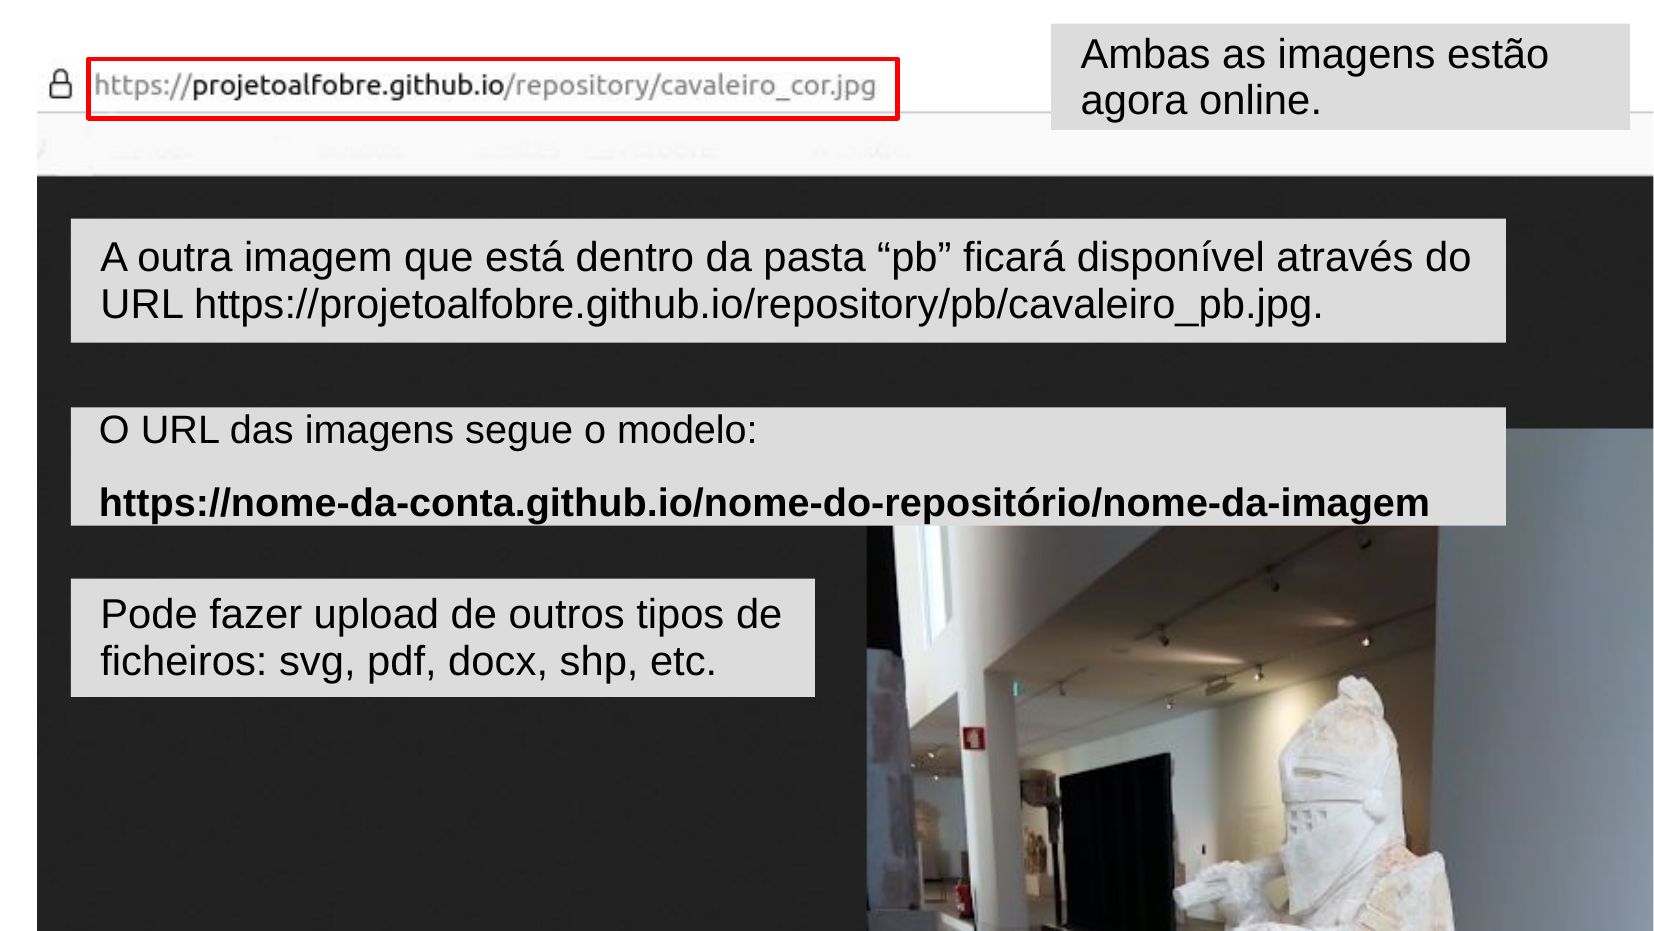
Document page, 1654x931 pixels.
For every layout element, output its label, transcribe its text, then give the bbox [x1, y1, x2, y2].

list O URL das imagens segue o modelo: https://nome-da-conta.github.io/nome-do-repositório/nome-da-imagem [70, 407, 1506, 526]
picture [91, 61, 895, 116]
list Pode fazer upload de outros tipos de ficheiros: svg, pdf, docx, shp, etc. [70, 578, 815, 697]
picture [0, 0, 1654, 931]
list Ambas as imagens estão agora online. [1051, 23, 1630, 130]
list A outra imagem que está dentro da pasta “pb” ficará disponível através do URL https://projetoalfobre.github.io/repository/pb/cavaleiro_pb.jpg. [70, 218, 1506, 343]
